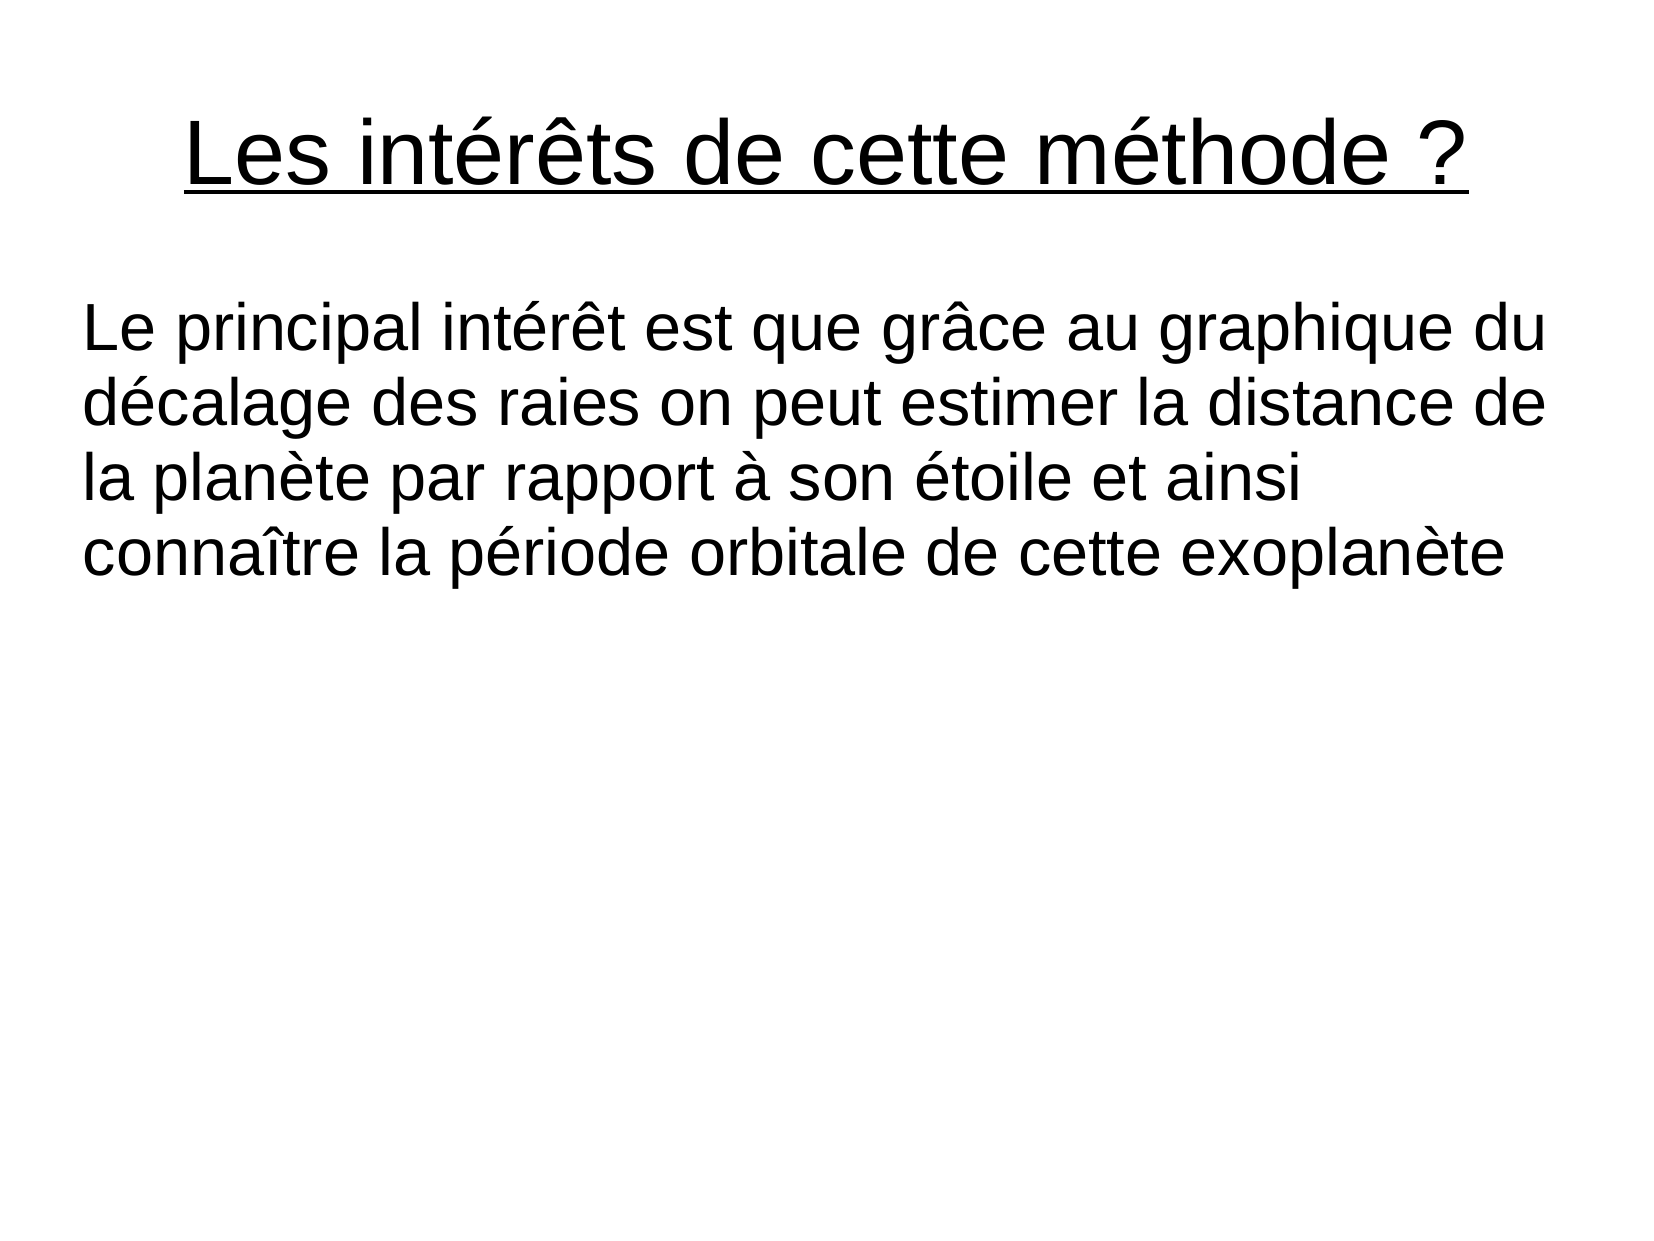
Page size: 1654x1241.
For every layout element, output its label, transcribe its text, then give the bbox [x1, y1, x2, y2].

list Le principal intérêt est que grâce au graphique du décalage des raies on peut estimer la distance de la planète par rapport à son étoile et ainsi connaître la période orbitale de cette exoplanète [82, 290, 1571, 1109]
title Les intérêts de cette méthode ? [82, 49, 1571, 257]
